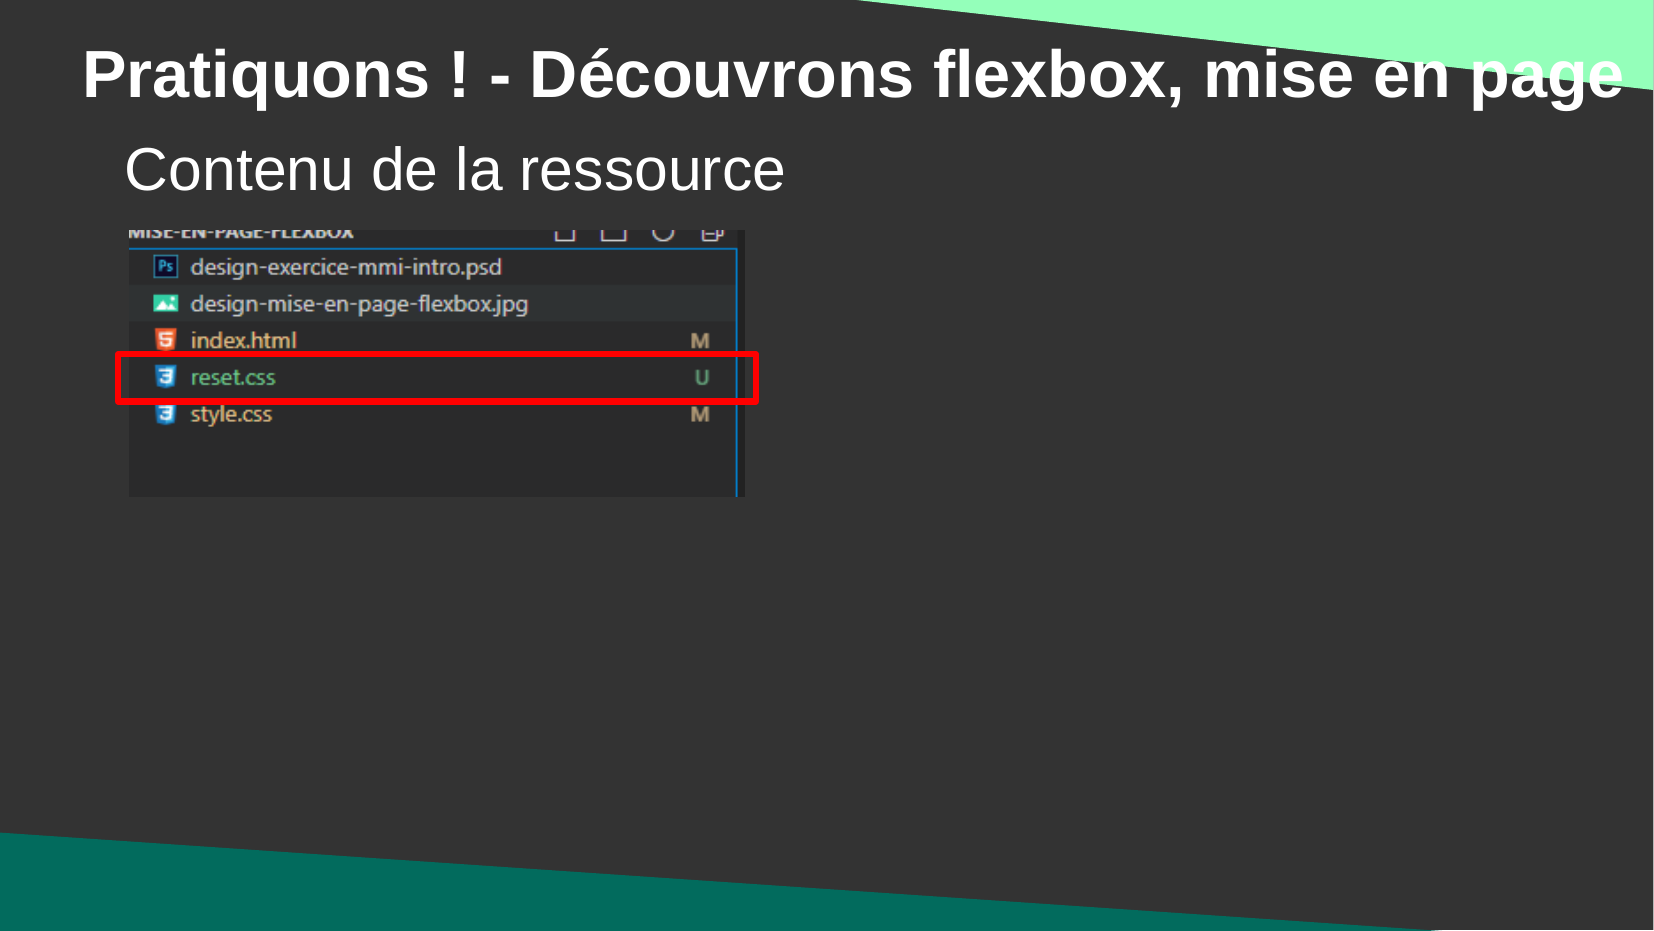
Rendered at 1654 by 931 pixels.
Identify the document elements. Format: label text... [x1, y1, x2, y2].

list Contenu de la ressource [67, 135, 1607, 204]
title Pratiquons ! - Découvrons flexbox, mise en page [82, 37, 1630, 112]
picture [129, 405, 745, 497]
picture [129, 230, 745, 351]
picture [129, 357, 745, 398]
text_box [856, 0, 1654, 91]
